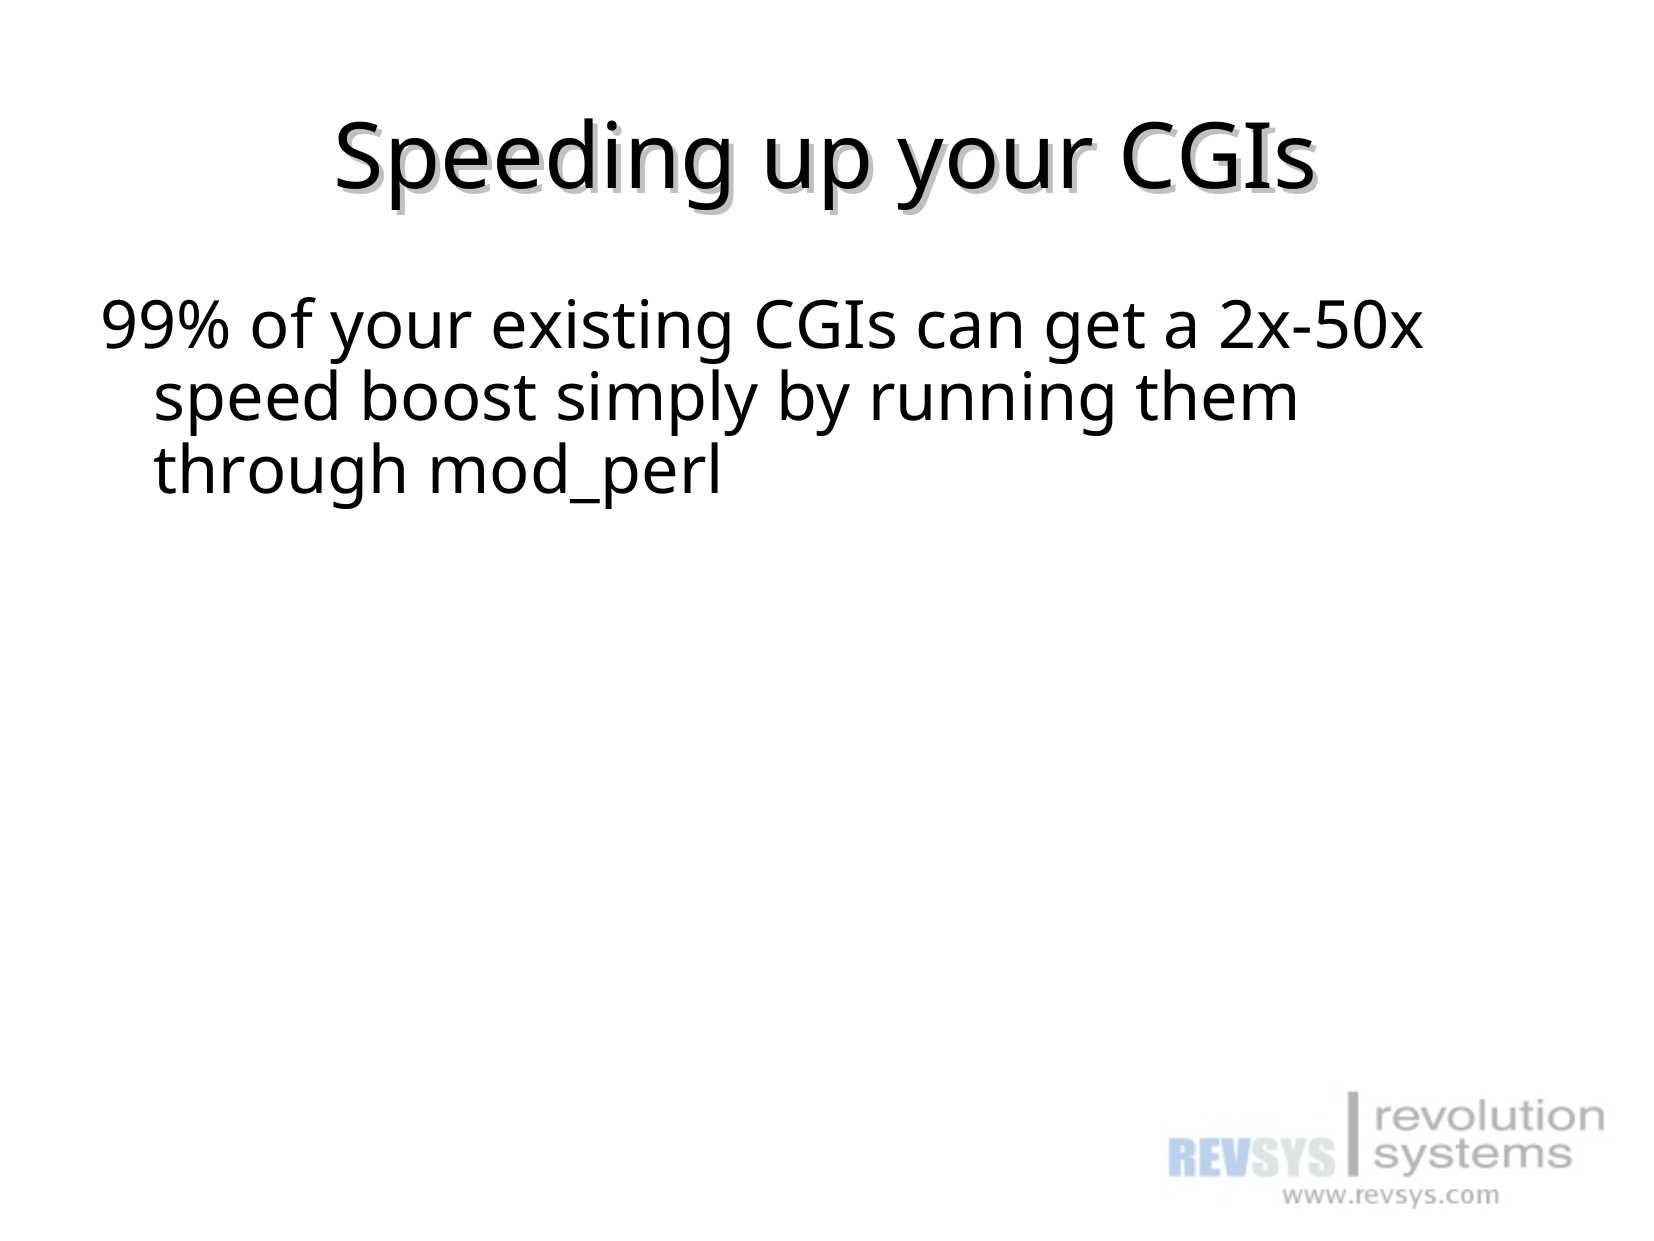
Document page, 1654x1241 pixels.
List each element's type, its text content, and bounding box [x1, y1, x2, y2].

title Speeding up your CGIs [82, 49, 1571, 257]
list 99% of your existing CGIs can get a 2x-50x speed boost simply by running them through mod_perl [82, 290, 1571, 1109]
picture [1162, 1087, 1613, 1211]
